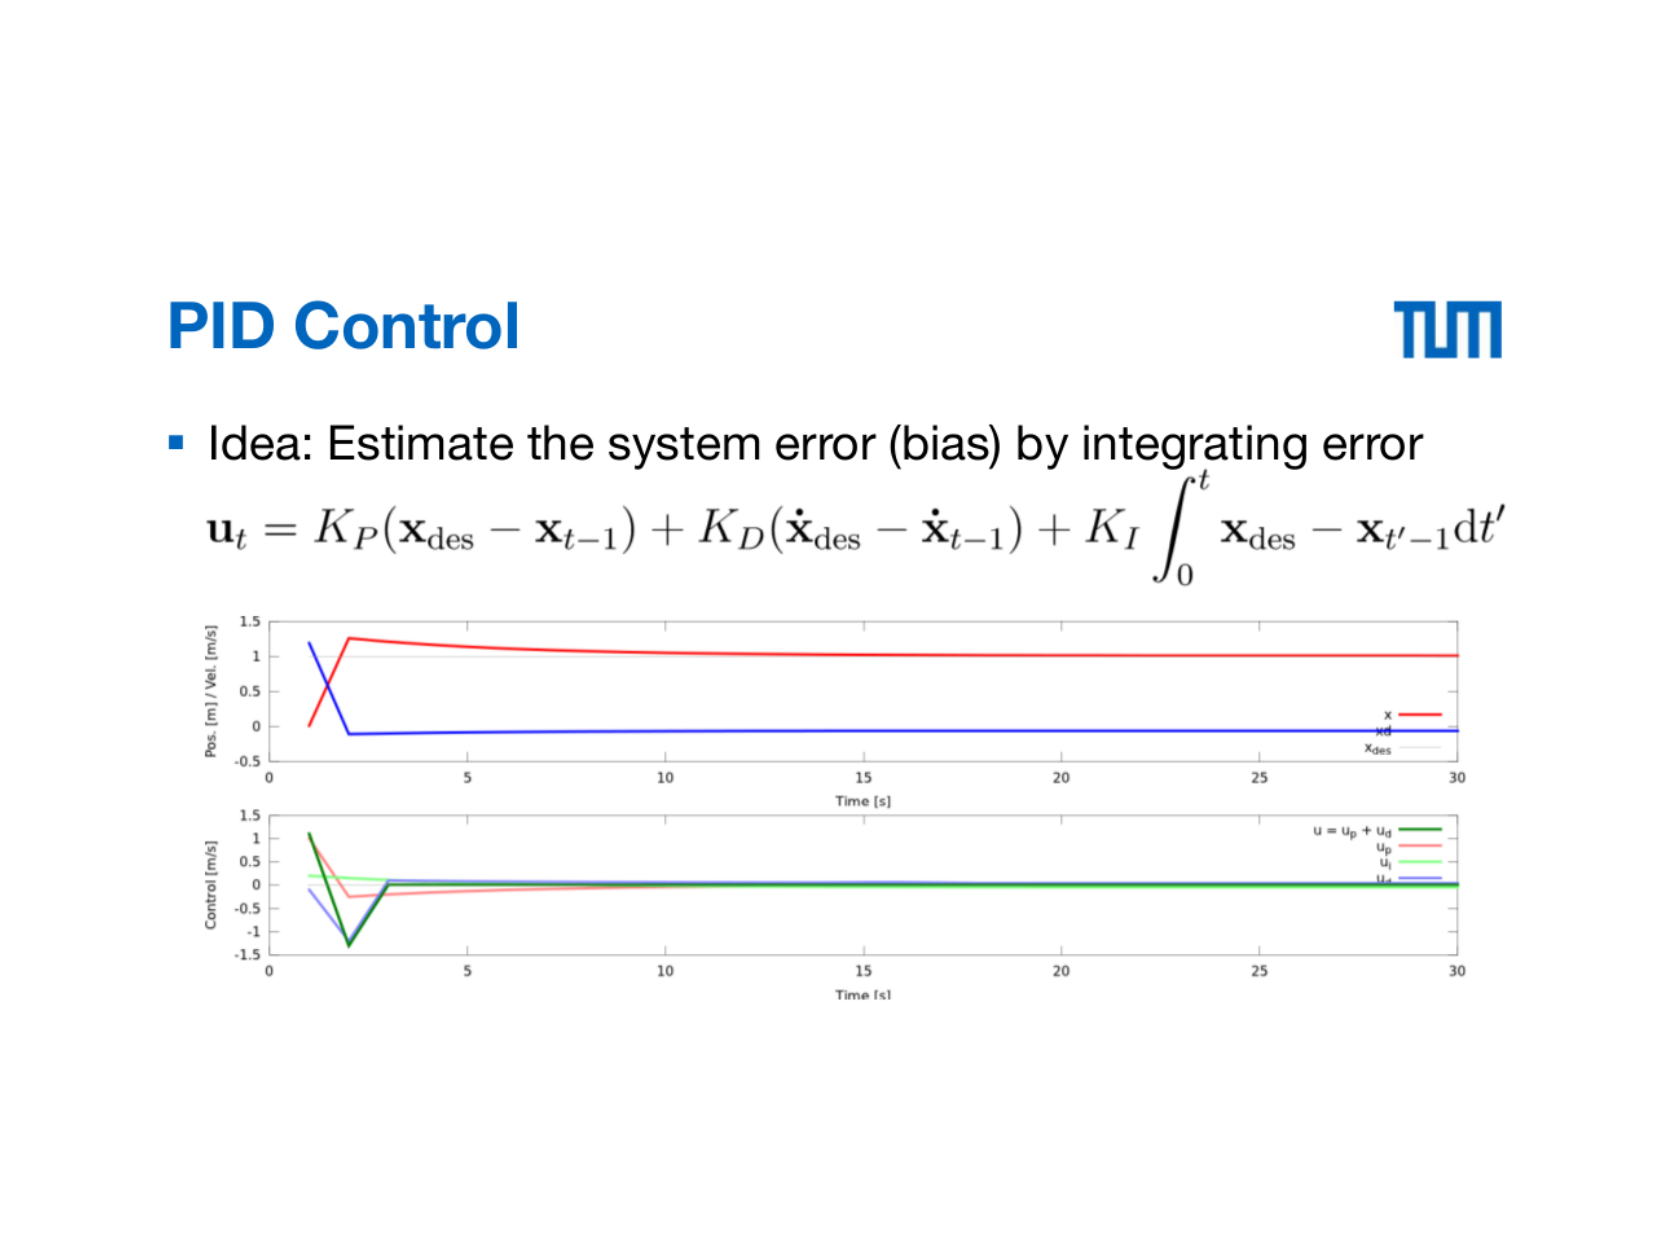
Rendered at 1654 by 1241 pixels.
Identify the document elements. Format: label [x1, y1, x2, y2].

picture [112, 290, 1542, 1010]
